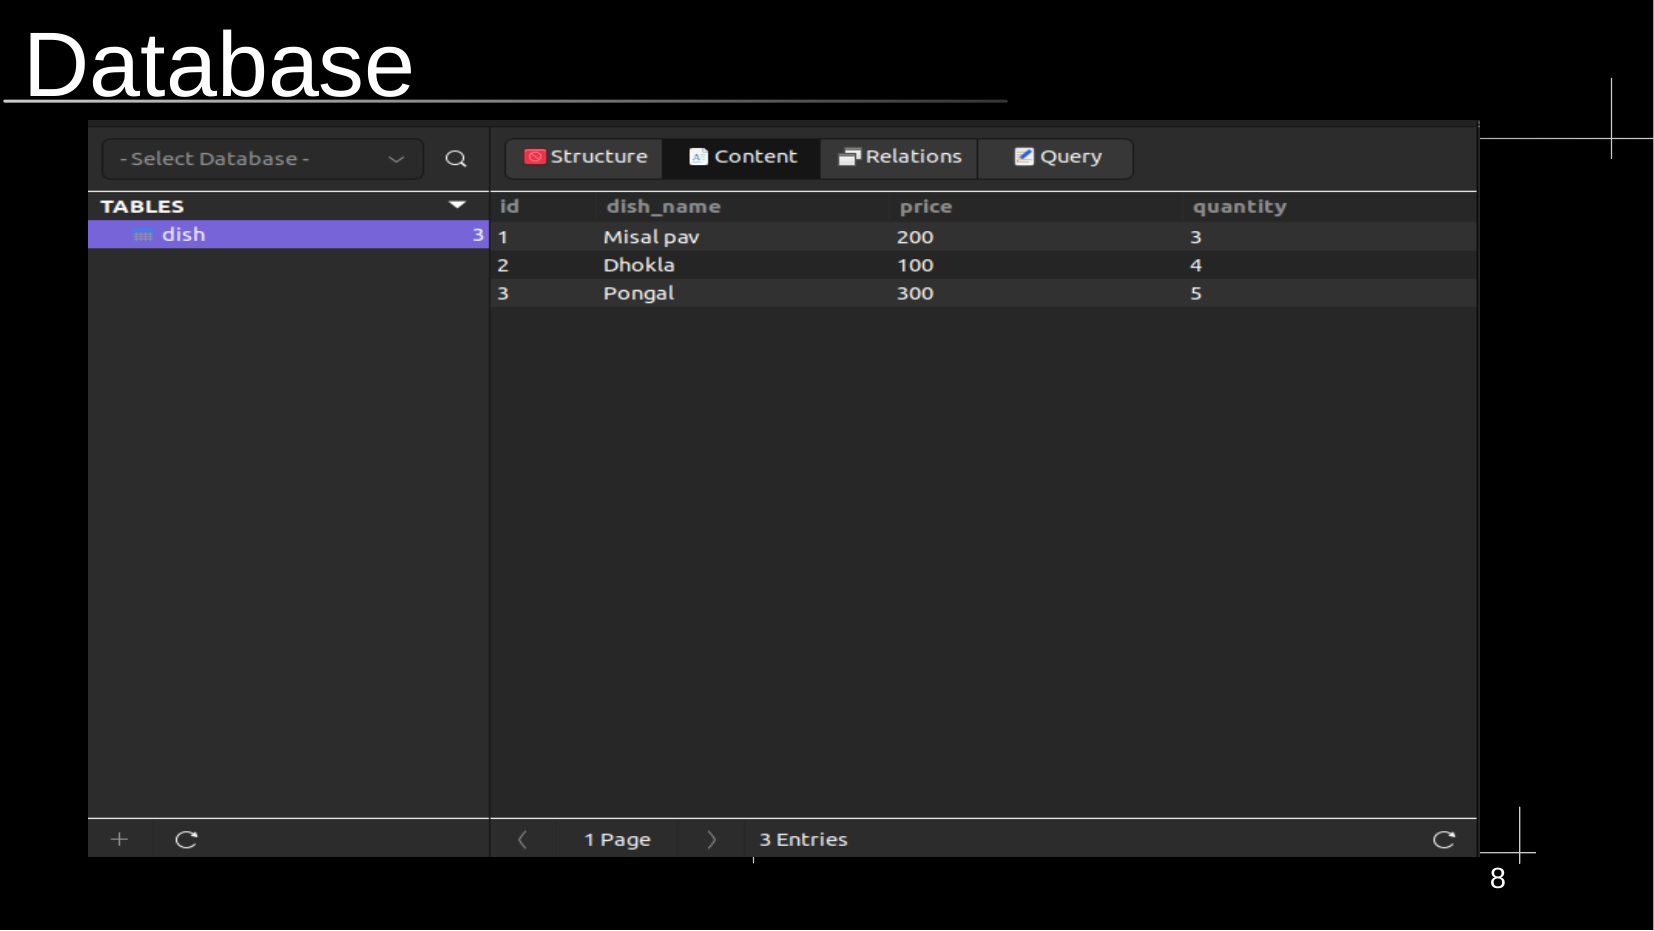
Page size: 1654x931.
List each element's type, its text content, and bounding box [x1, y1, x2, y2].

picture [88, 120, 1480, 857]
title Database [23, 11, 1589, 119]
